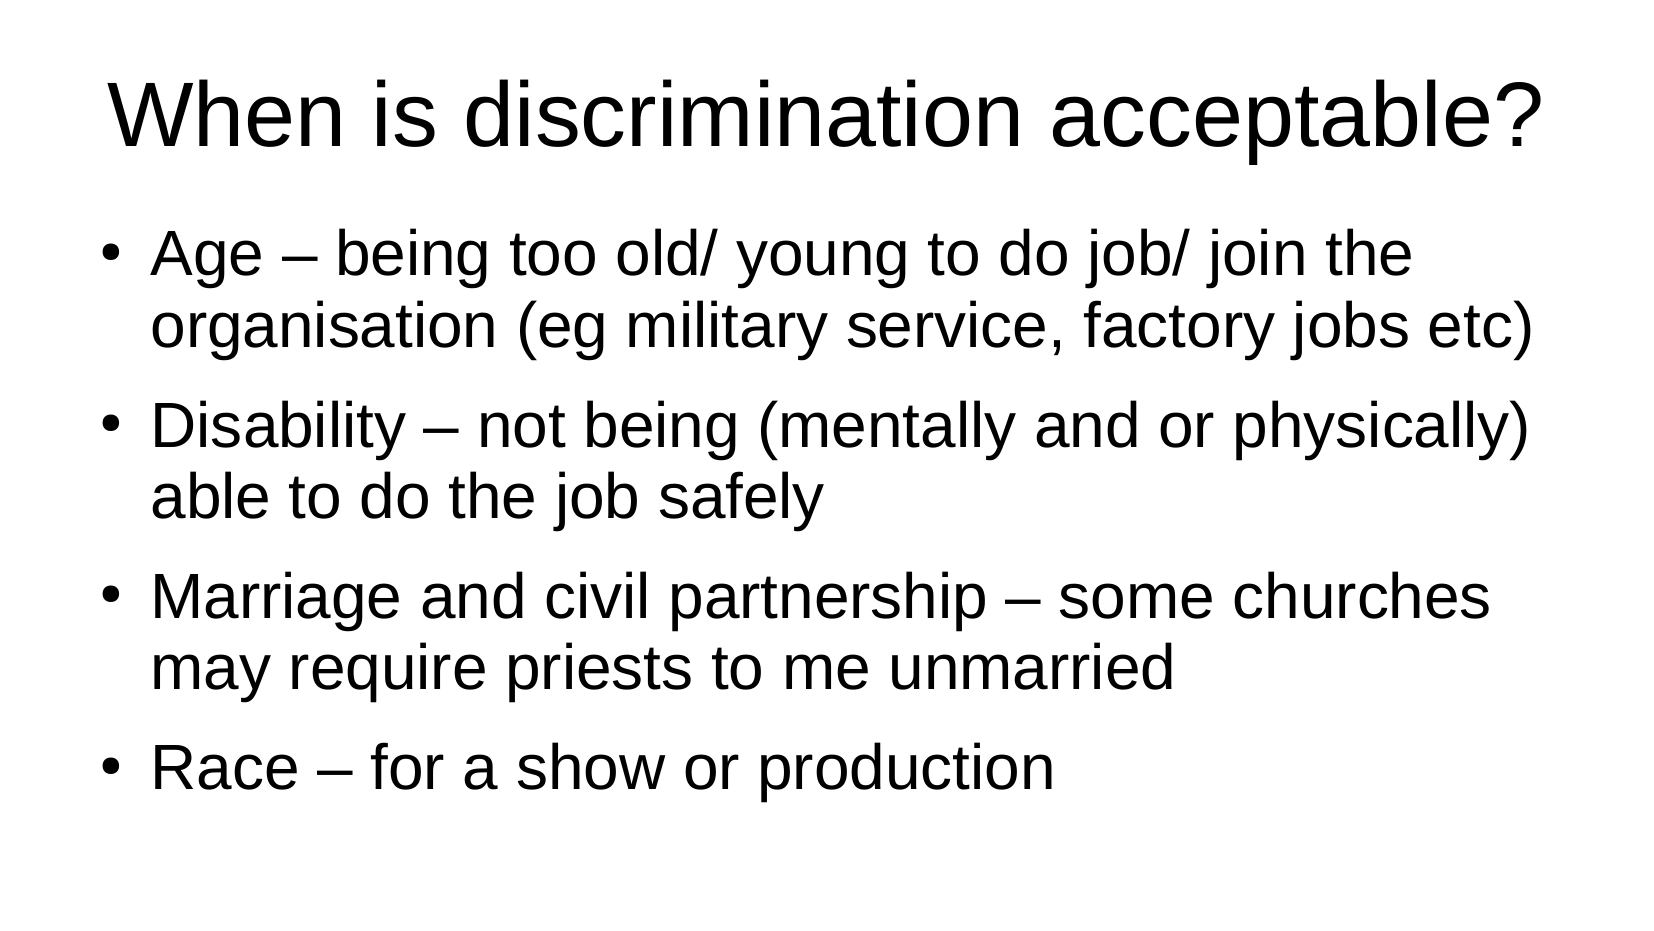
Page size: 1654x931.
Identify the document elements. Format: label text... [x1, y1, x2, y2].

title When is discrimination acceptable? [82, 37, 1571, 193]
list Age – being too old/ young to do job/ join the organisation (eg military service, factory jobs etc) Disability – not being (mentally and or physically) able to do the job safely Marriage and civil partnership – some churches may require priests to me unmarried Race – for a show or production [82, 217, 1571, 857]
